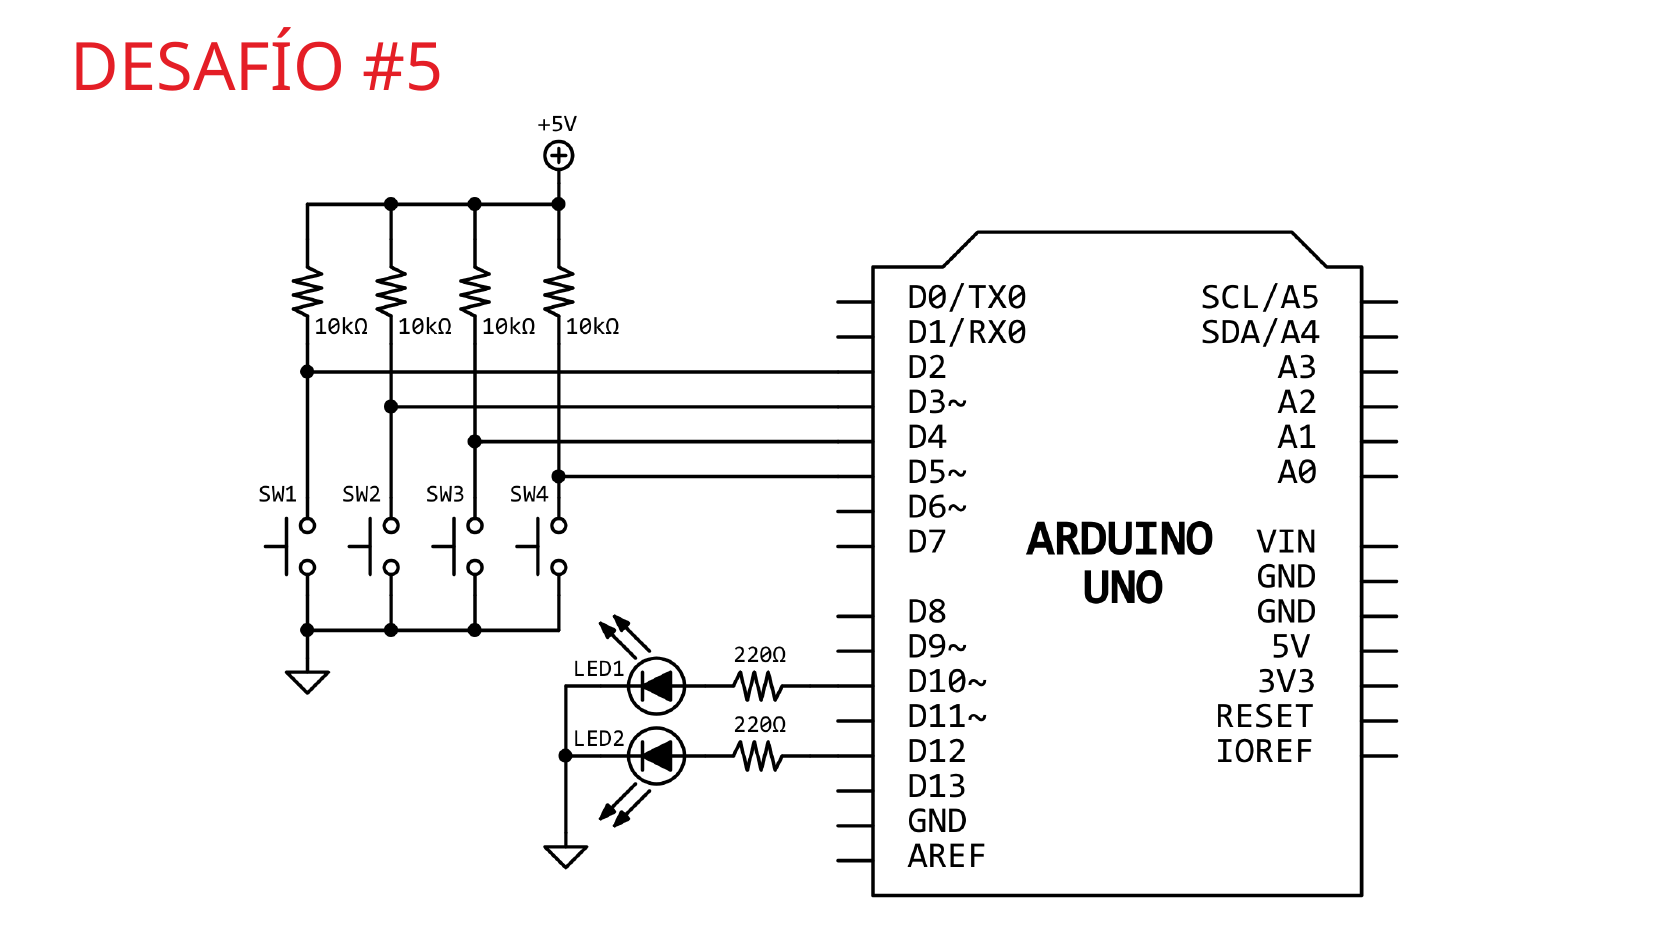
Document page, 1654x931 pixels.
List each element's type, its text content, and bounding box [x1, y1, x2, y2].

title DESAFÍO #5 [70, 11, 1347, 118]
picture [237, 92, 1417, 916]
